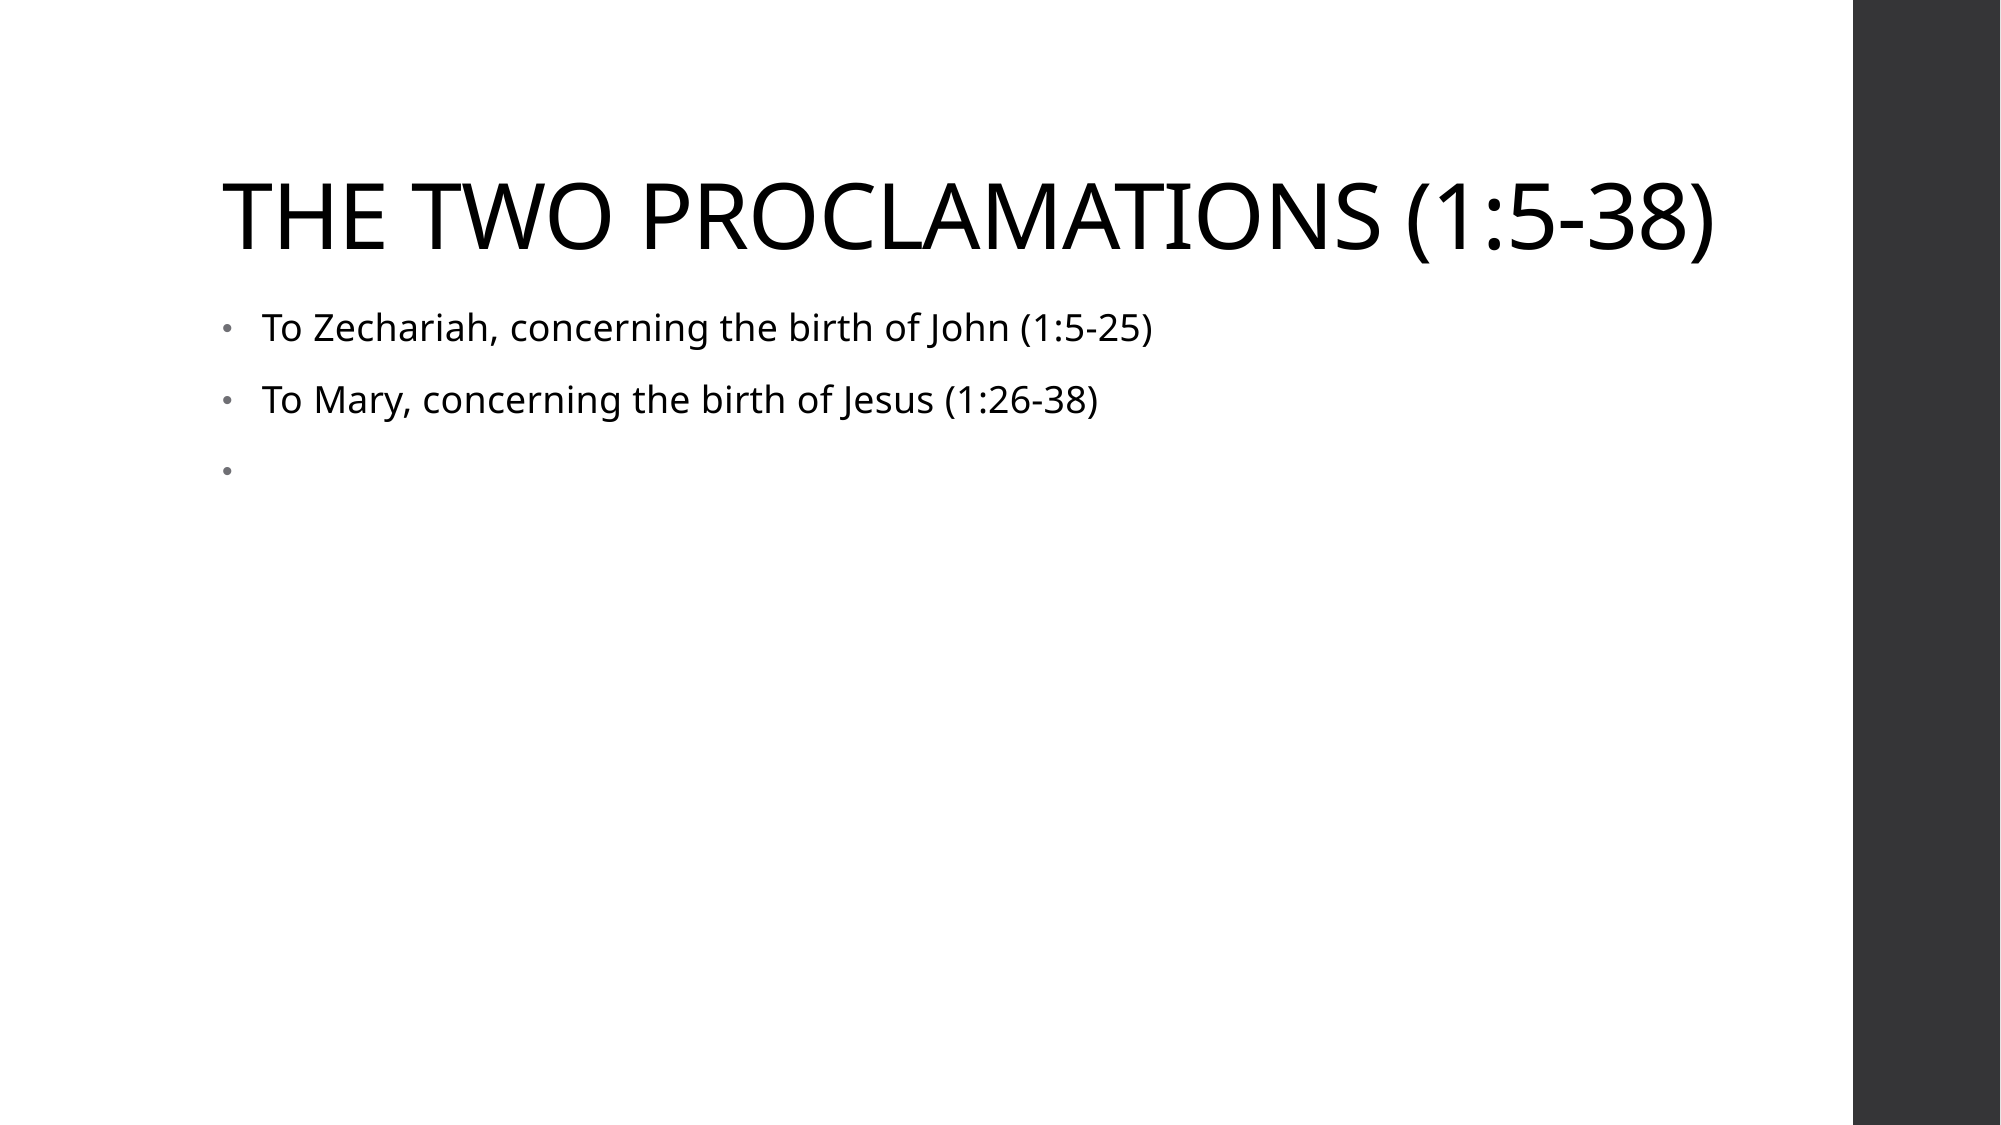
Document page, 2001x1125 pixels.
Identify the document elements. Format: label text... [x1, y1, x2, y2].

list To Zechariah, concerning the birth of John (1:5-25) To Mary, concerning the birth of Jesus (1:26-38) [206, 299, 1617, 1014]
title THE TWO PROCLAMATIONS (1:5-38) [206, 60, 1797, 278]
